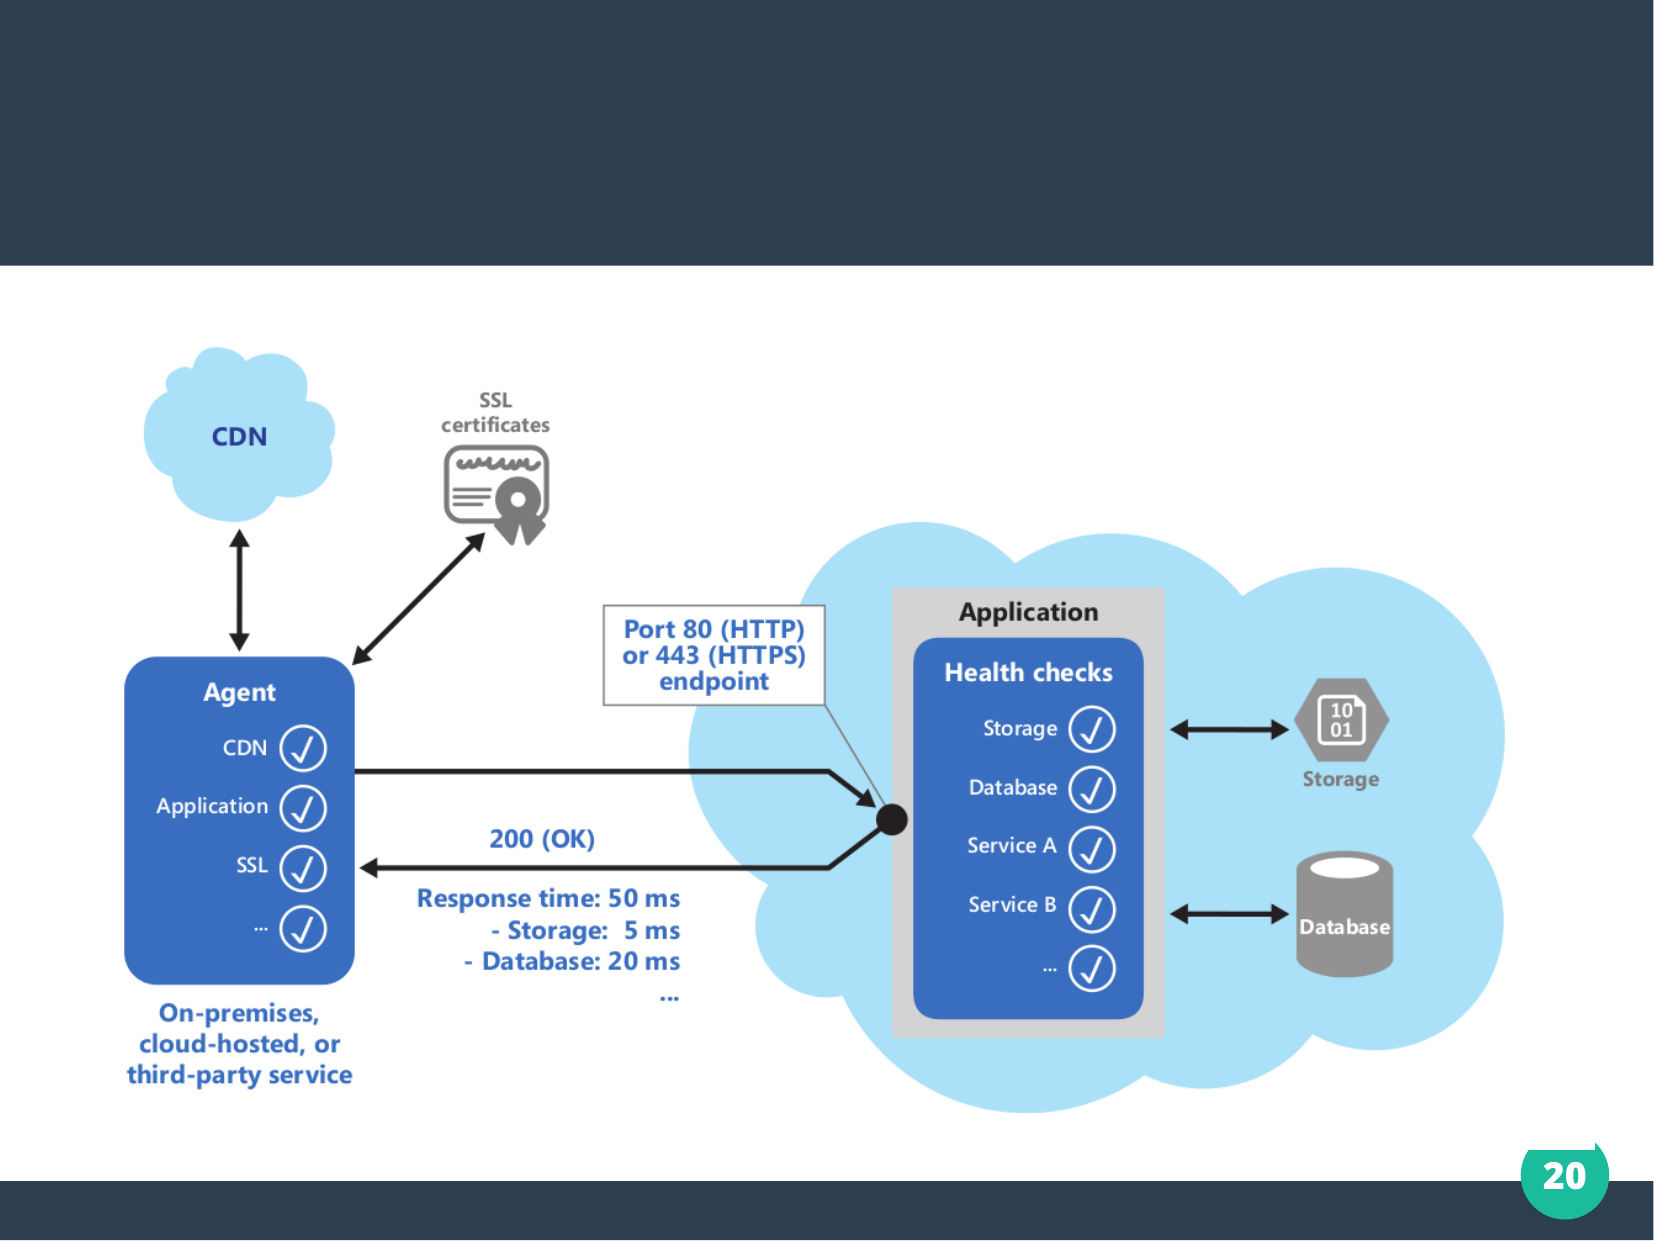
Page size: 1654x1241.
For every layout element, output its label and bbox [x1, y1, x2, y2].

picture [59, 326, 1595, 1150]
